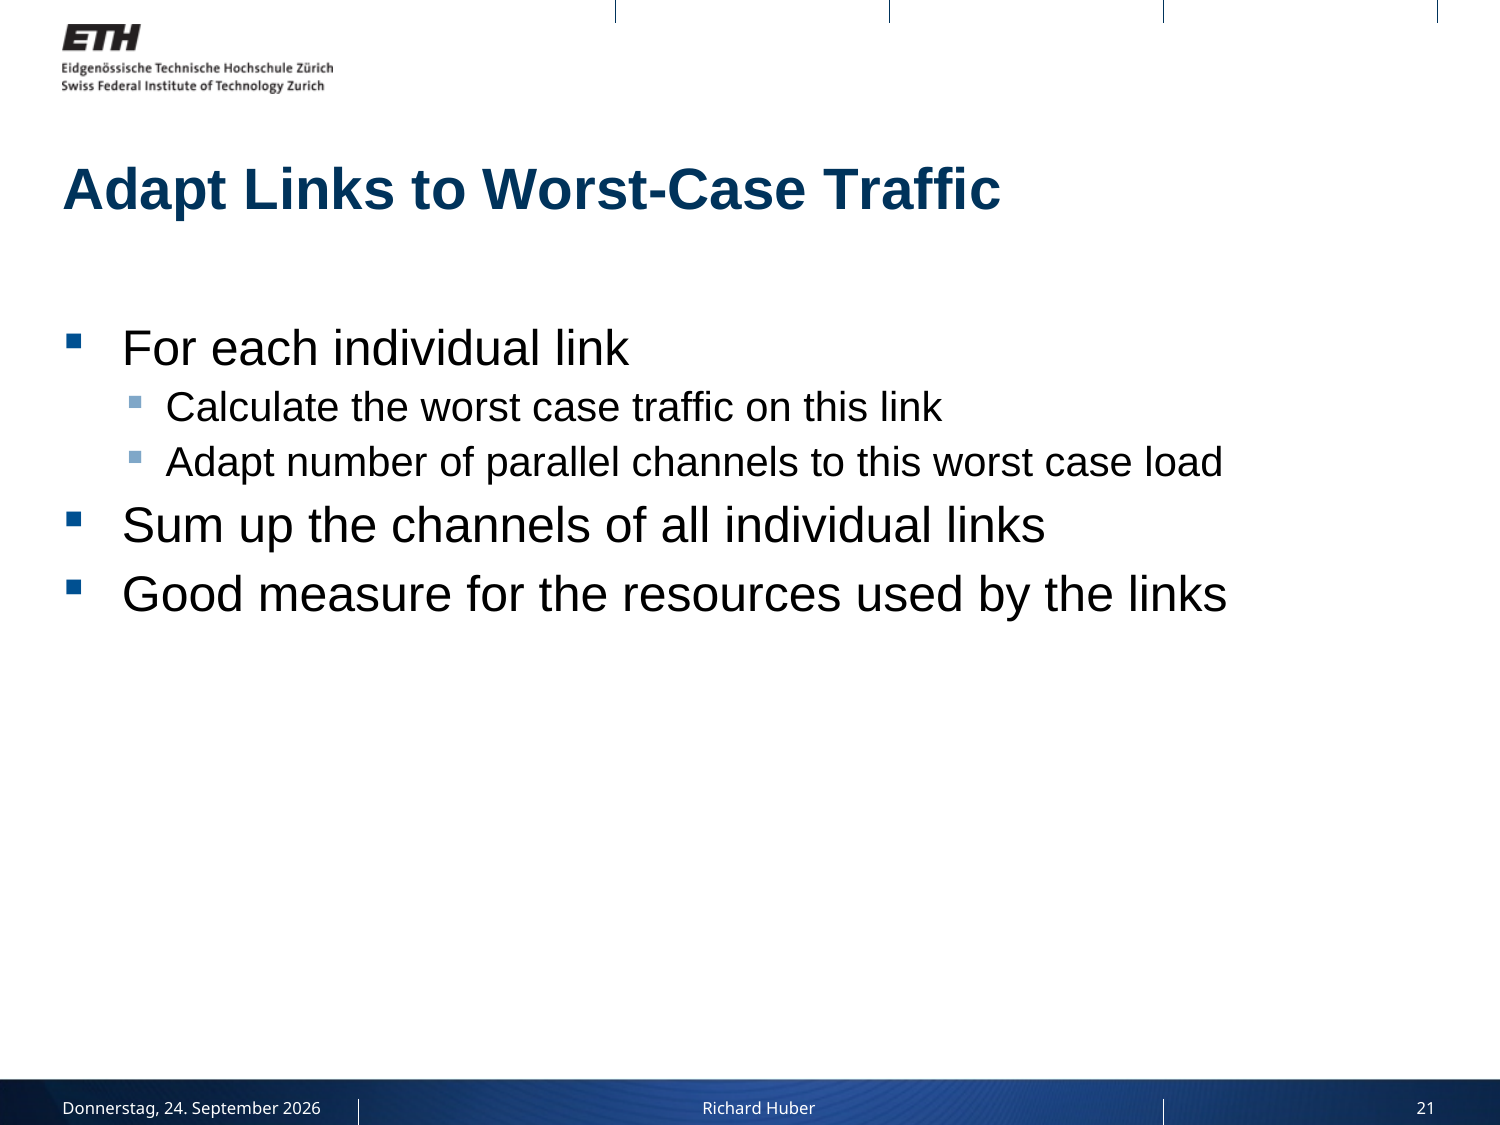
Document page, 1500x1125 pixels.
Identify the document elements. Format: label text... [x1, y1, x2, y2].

picture [62, 24, 333, 94]
title Adapt Links to Worst-Case Traffic [62, 157, 1438, 296]
picture [0, 1078, 1500, 1125]
list For each individual link Calculate the worst case traffic on this link Adapt number of parallel channels to this worst case load Sum up the channels of all individual links Good measure for the resources used by the links [62, 319, 1438, 1067]
